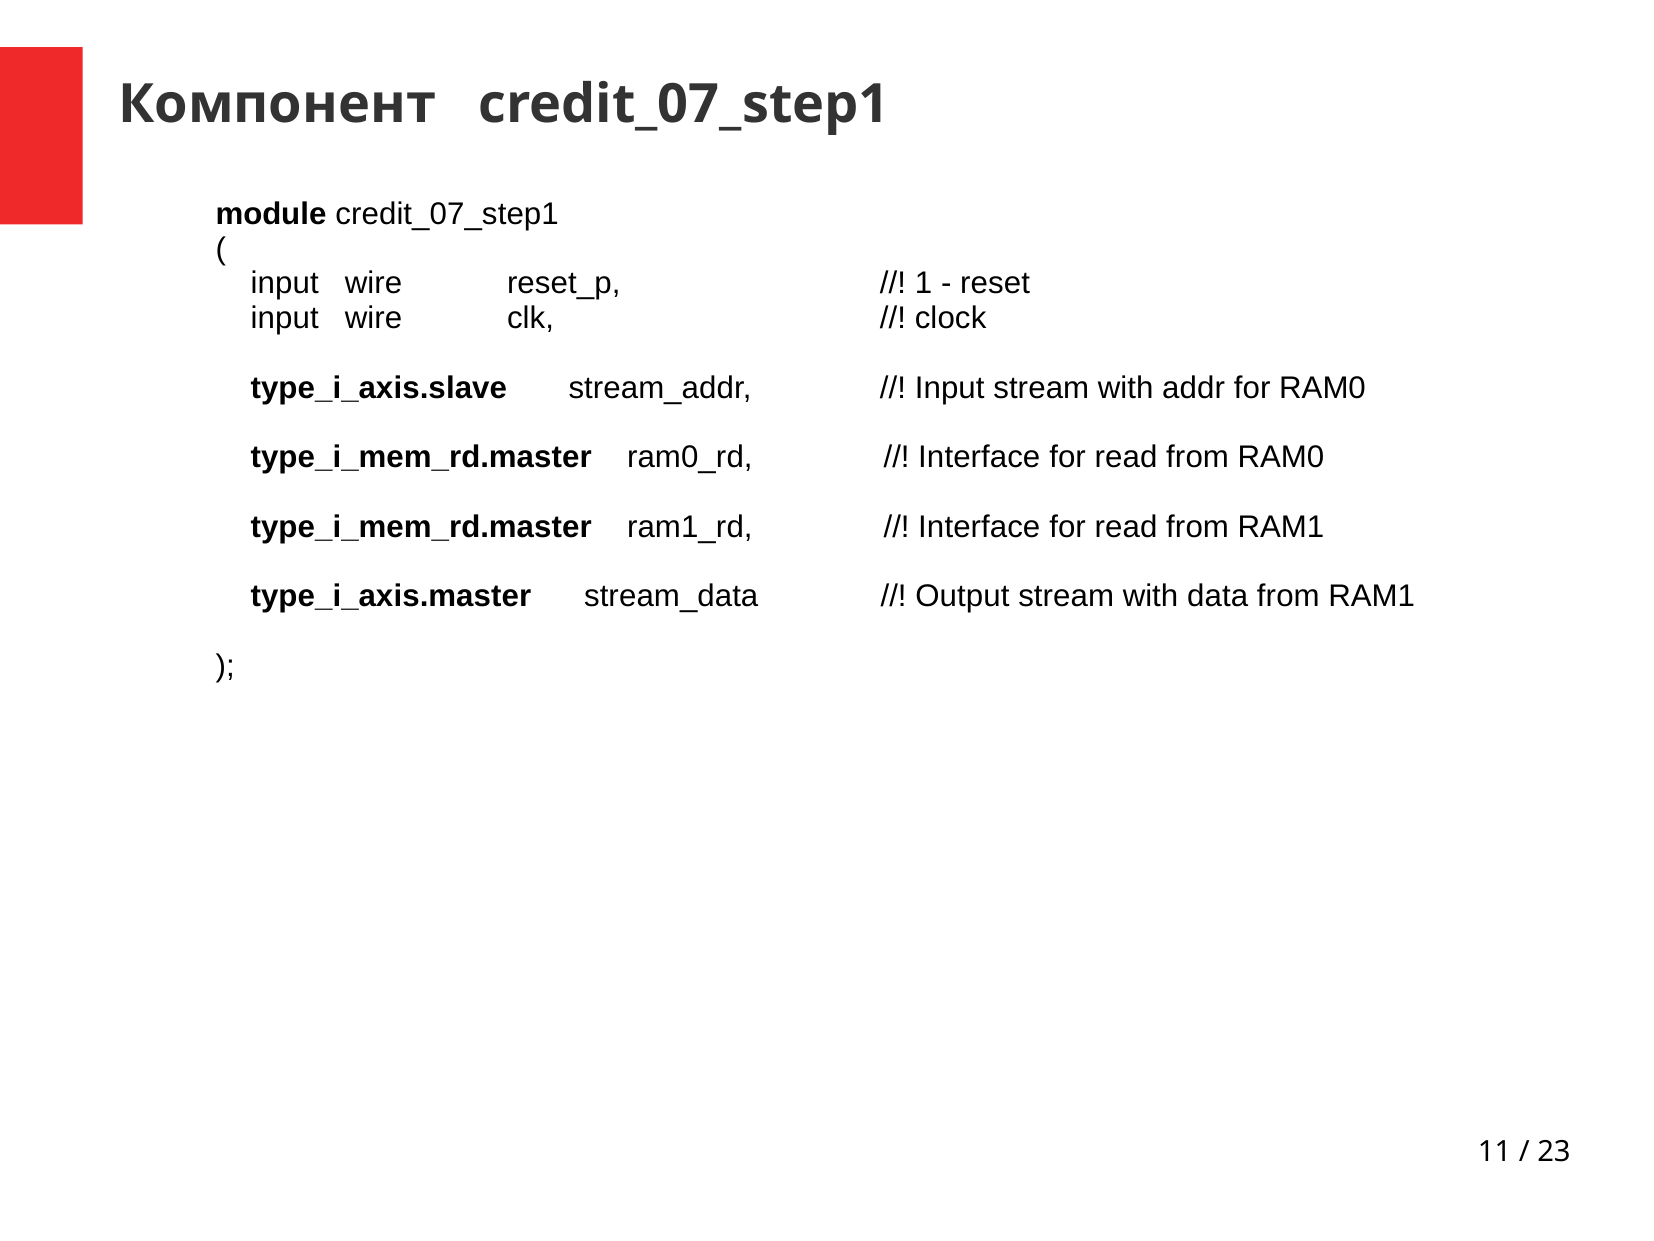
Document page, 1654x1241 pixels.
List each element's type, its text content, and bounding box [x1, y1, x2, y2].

title Компонент credit_07_step1 [118, 49, 1571, 154]
text_box module credit_07_step1 ( input wire reset_p, //! 1 - reset input wire clk, //! clock type_i_axis.slave stream_addr, //! Input stream with addr for RAM0 type_i_mem_rd.master ram0_rd, //! Interface for read from RAM0 type_i_mem_rd.master ram1_rd, //! Interface for read from RAM1 type_i_axis.master stream_data //! Output stream with data from RAM1 ); [200, 188, 1432, 690]
